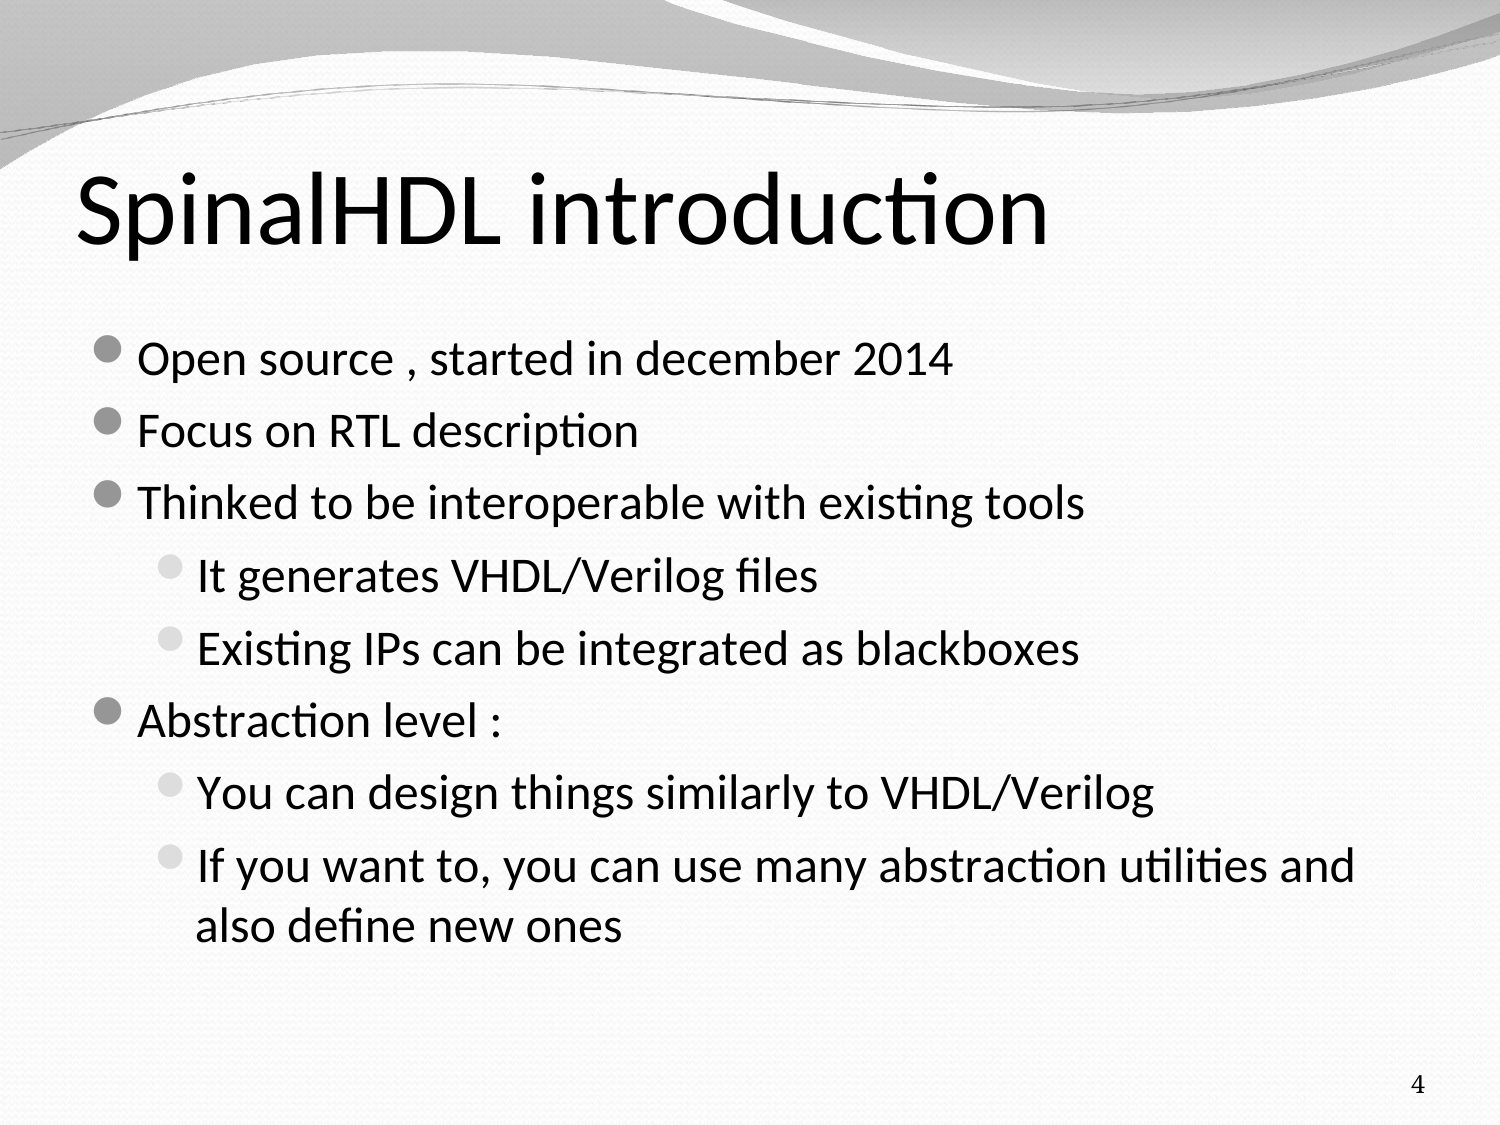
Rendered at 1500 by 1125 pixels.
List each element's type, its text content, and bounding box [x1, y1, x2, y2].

picture [0, 0, 1500, 1125]
title SpinalHDL introduction [75, 78, 1426, 266]
text_box <numéro> [1299, 1042, 1426, 1103]
list Open source , started in december 2014 Focus on RTL description Thinked to be interoperable with existing tools It generates VHDL/Verilog files Existing IPs can be integrated as blackboxes Abstraction level : You can design things similarly to VHDL/Verilog If you want to, you can use many abstraction utilities and also define new ones [75, 317, 1426, 1038]
